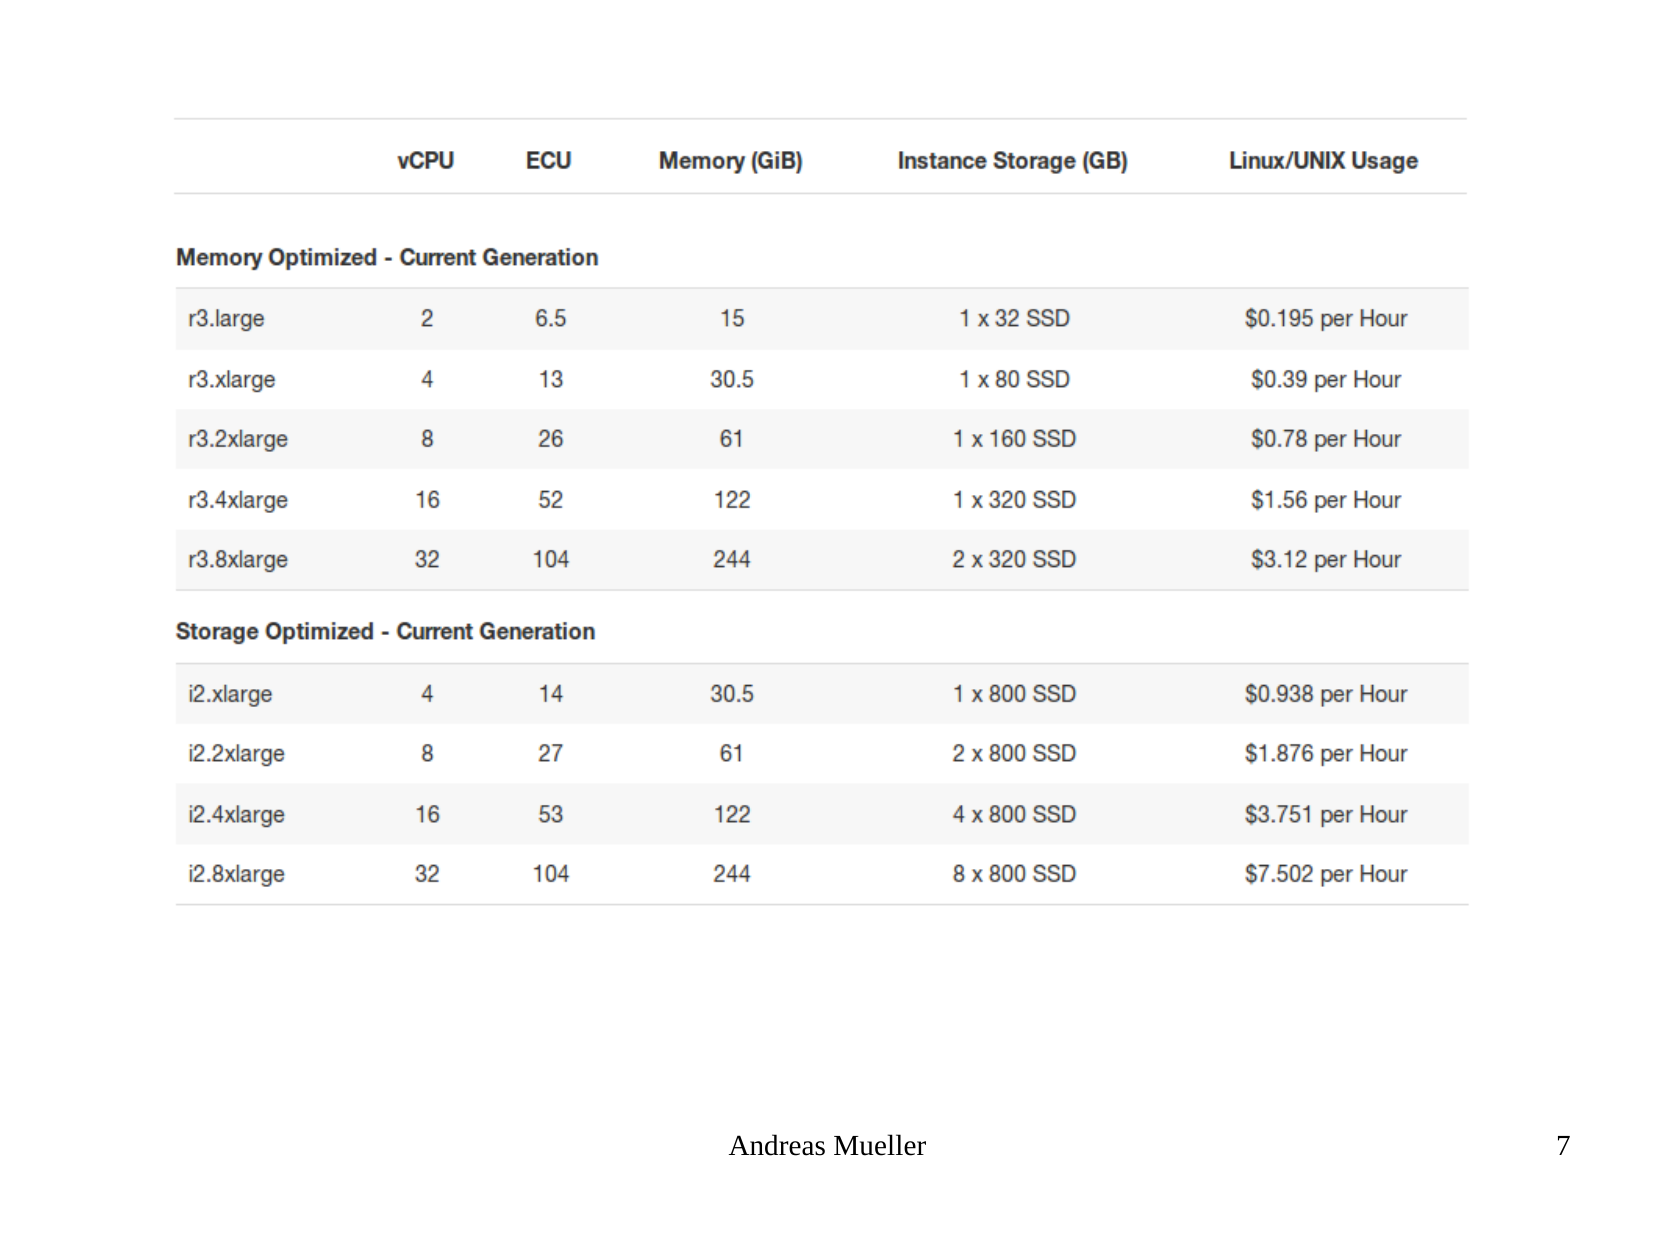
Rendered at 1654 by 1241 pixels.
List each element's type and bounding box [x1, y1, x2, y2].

picture [170, 239, 1480, 926]
picture [165, 104, 1489, 204]
